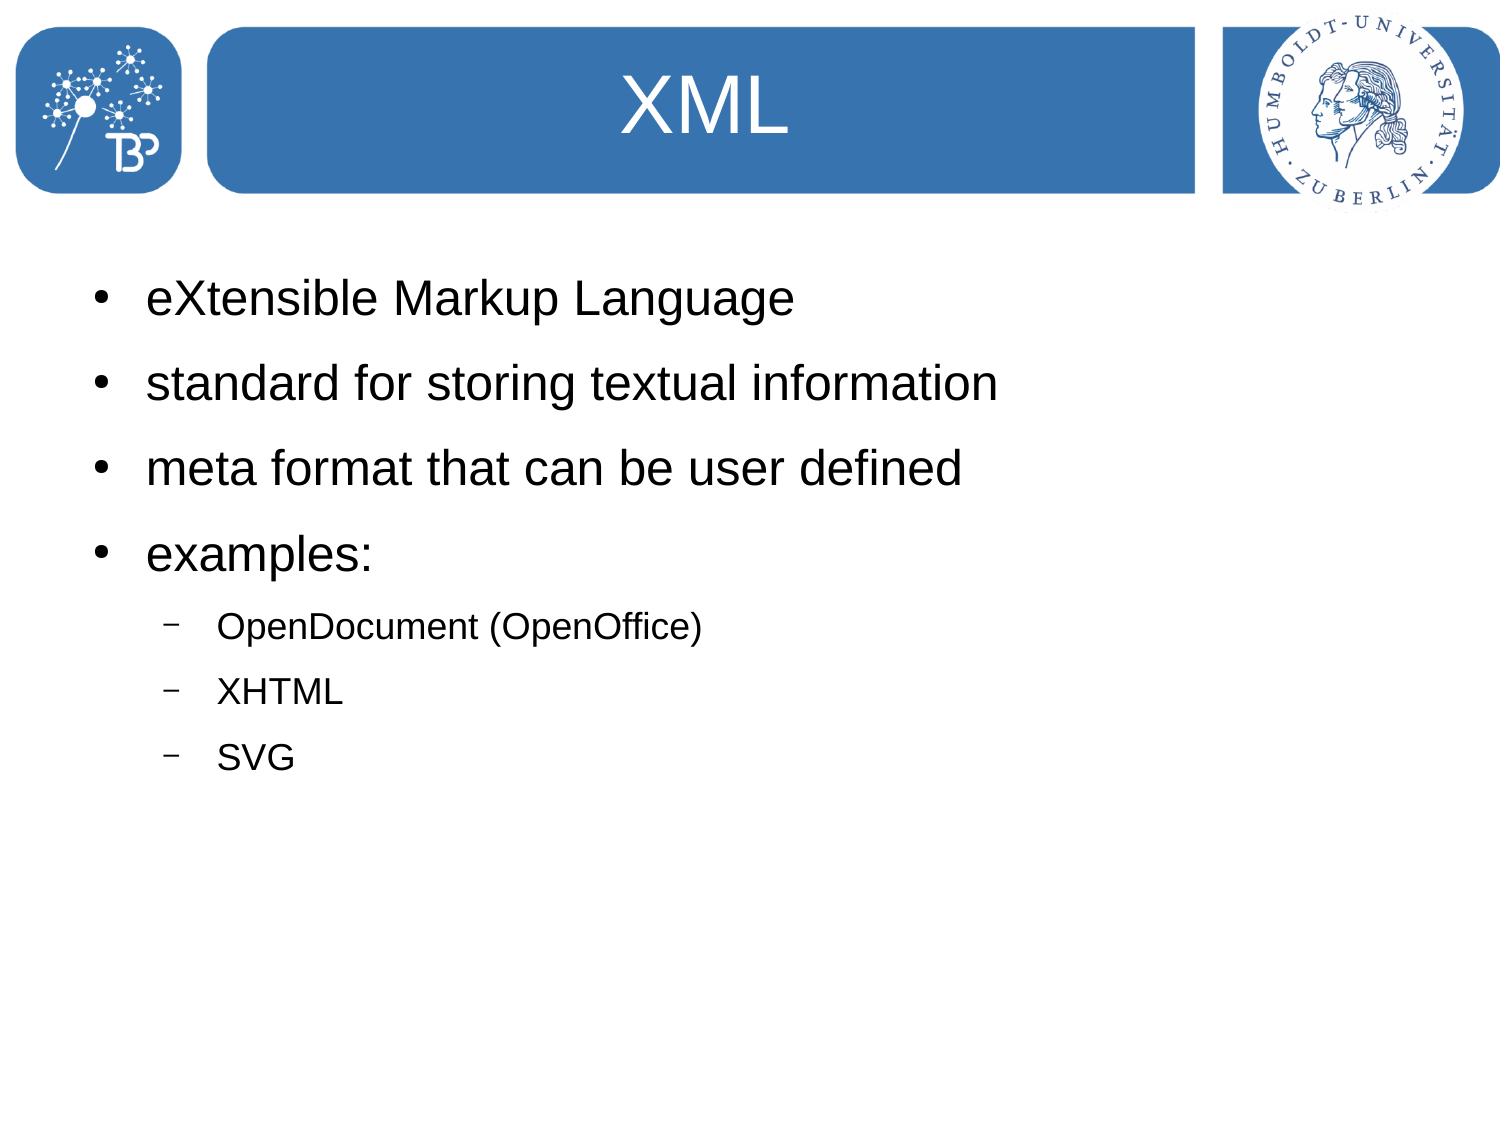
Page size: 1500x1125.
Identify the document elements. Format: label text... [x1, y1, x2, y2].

picture [15, 7, 1500, 213]
list eXtensible Markup Language standard for storing textual information meta format that can be user defined examples: OpenDocument (OpenOffice) XHTML SVG [75, 270, 1425, 923]
title XML [240, 45, 1171, 165]
